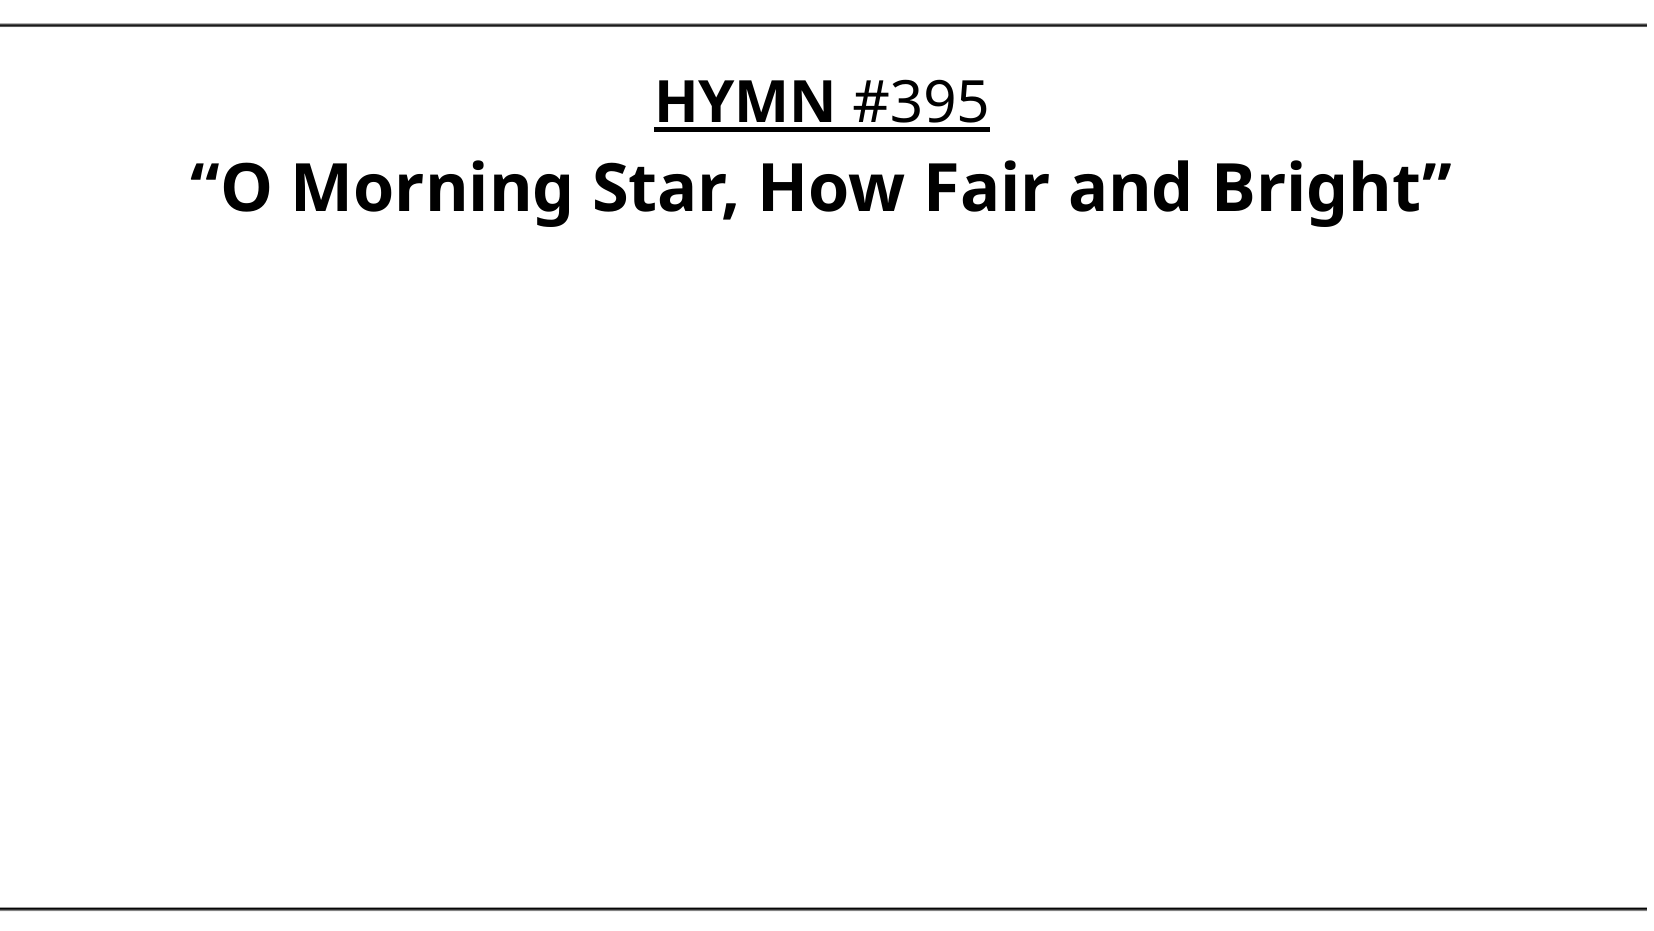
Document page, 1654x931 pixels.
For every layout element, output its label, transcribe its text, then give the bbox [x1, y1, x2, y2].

picture [0, 2, 1647, 931]
text_box Hymn #395 “O Morning Star, How Fair and Bright” [49, 53, 1595, 309]
